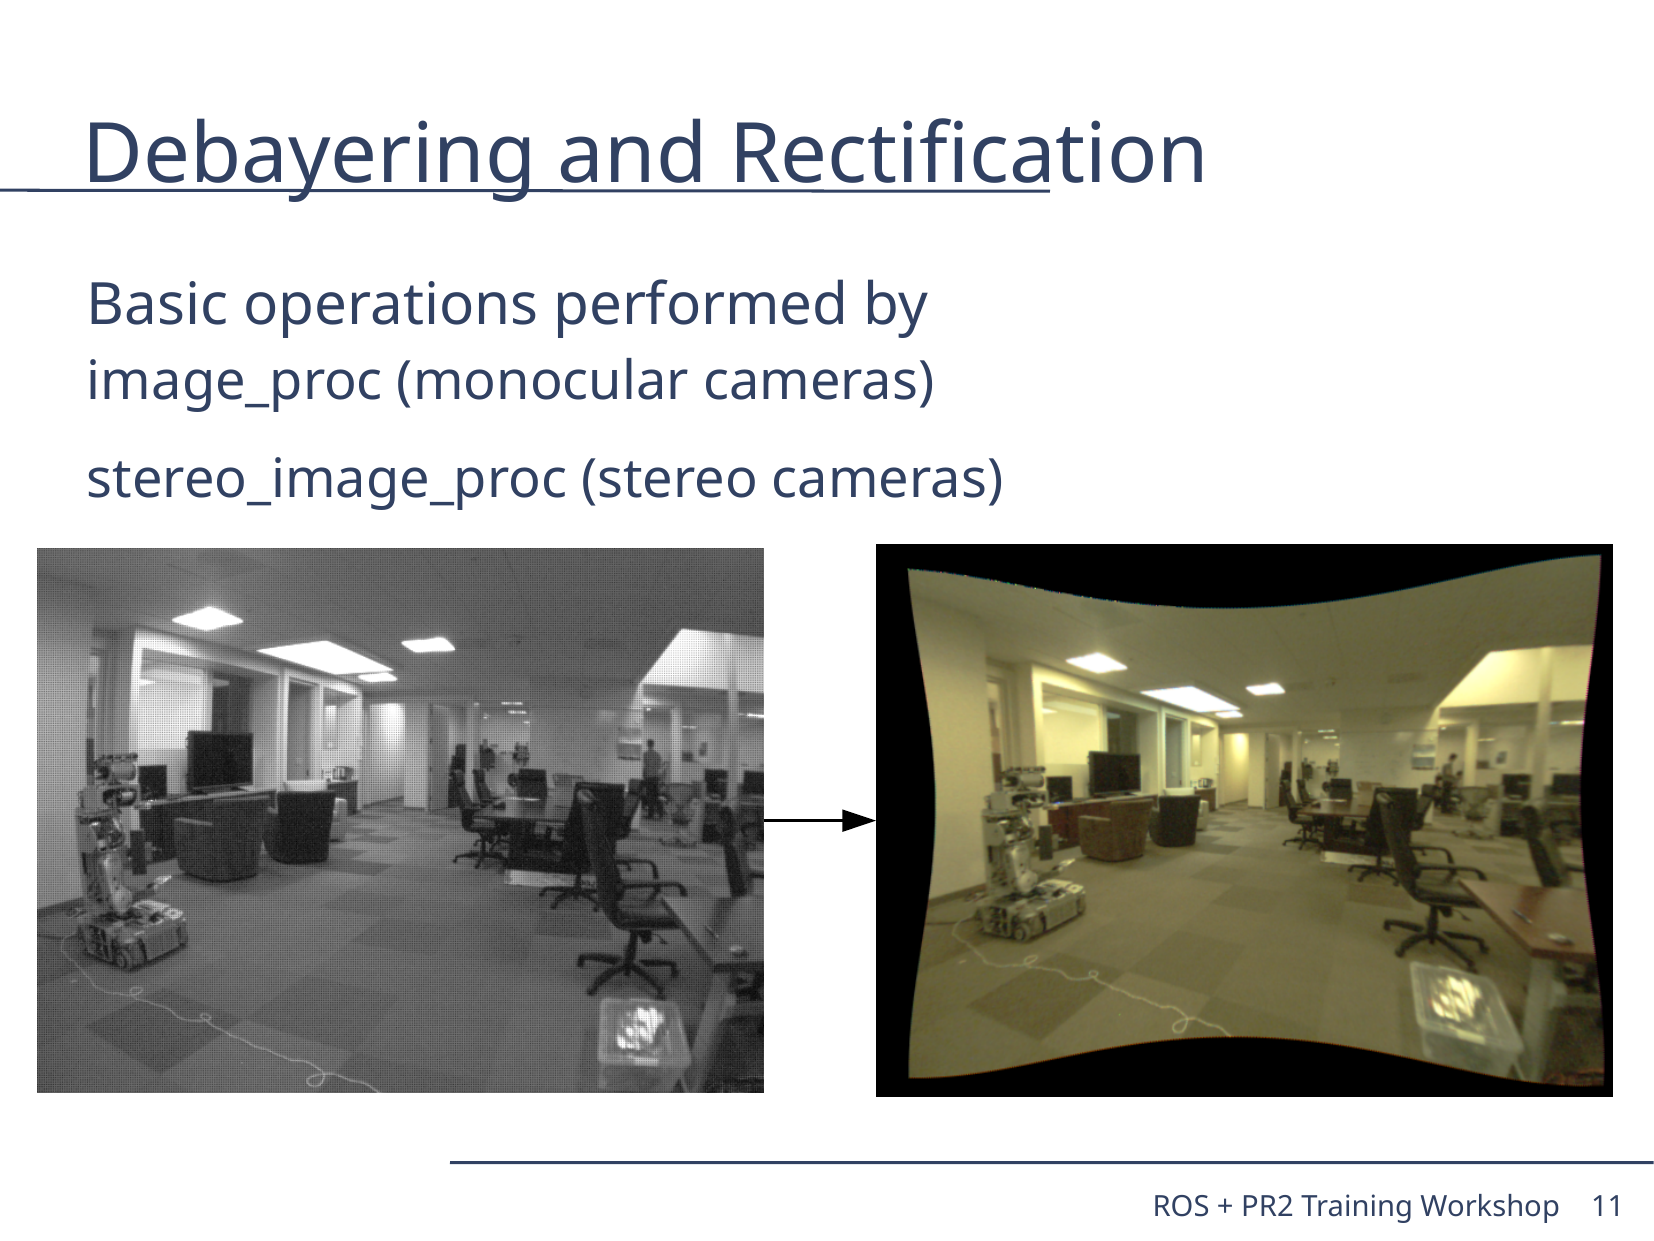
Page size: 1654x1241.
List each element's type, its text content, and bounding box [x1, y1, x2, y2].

title Debayering and Rectification [82, 75, 1571, 226]
picture [876, 544, 1613, 1097]
picture [37, 548, 764, 1094]
list Basic operations performed by image_proc (monocular cameras) stereo_image_proc (stereo cameras) [86, 262, 1576, 573]
